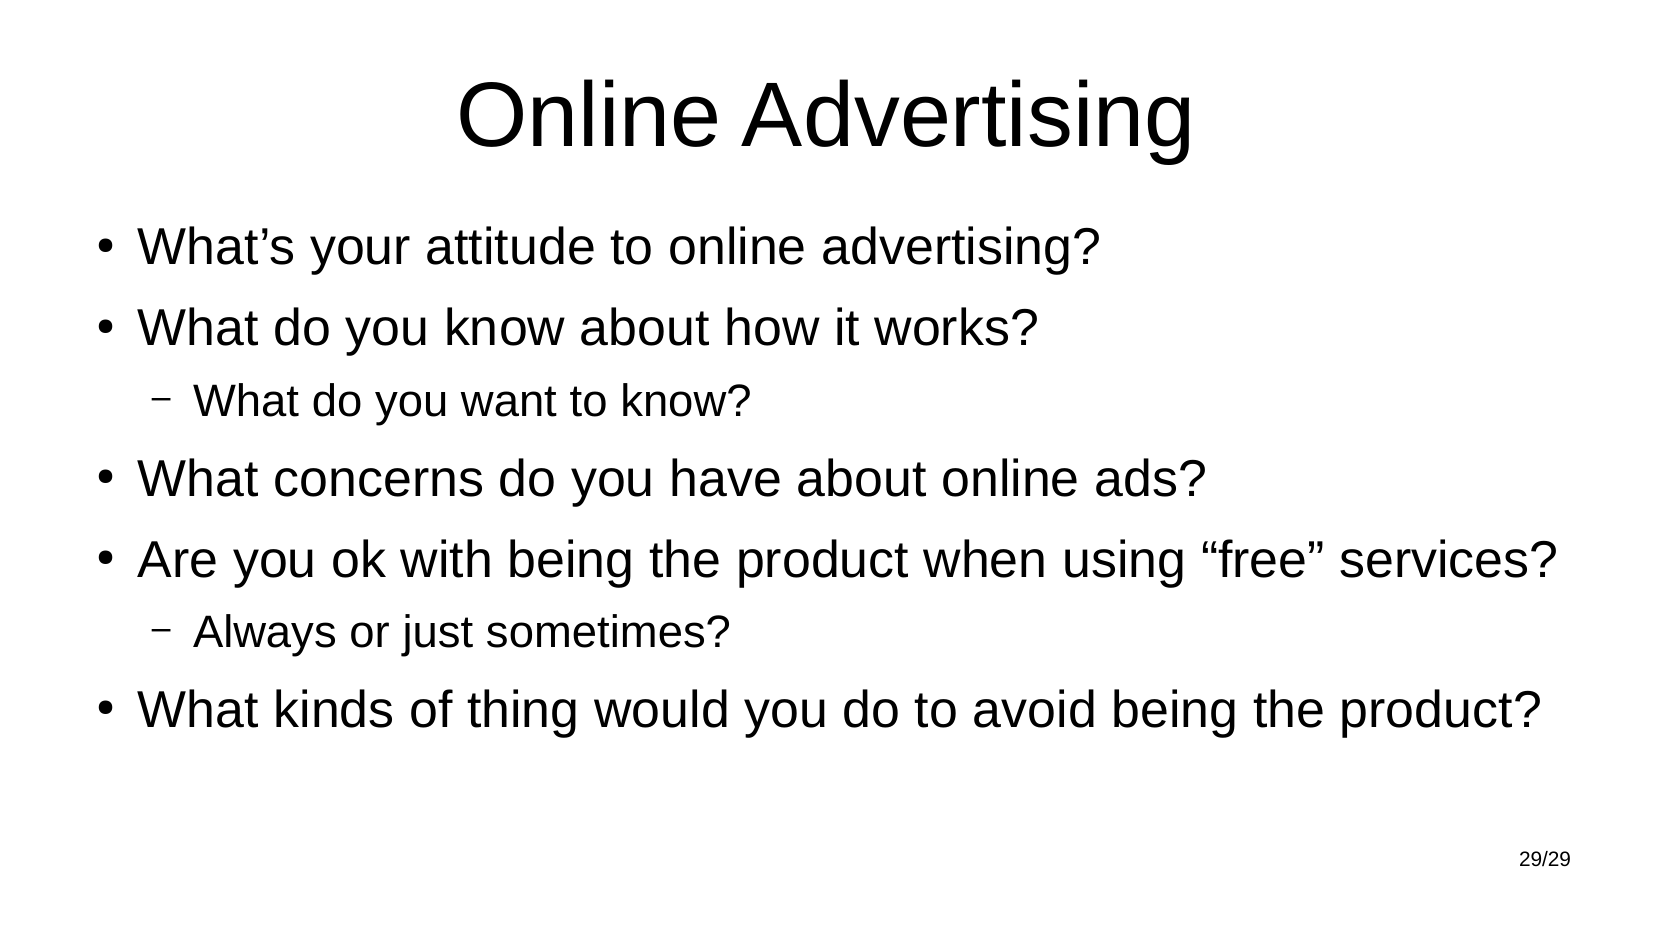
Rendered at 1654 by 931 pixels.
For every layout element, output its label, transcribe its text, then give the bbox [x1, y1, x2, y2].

list What’s your attitude to online advertising? What do you know about how it works? What do you want to know? What concerns do you have about online ads? Are you ok with being the product when using “free” services? Always or just sometimes? What kinds of thing would you do to avoid being the product? [82, 217, 1571, 758]
title Online Advertising [82, 37, 1571, 193]
